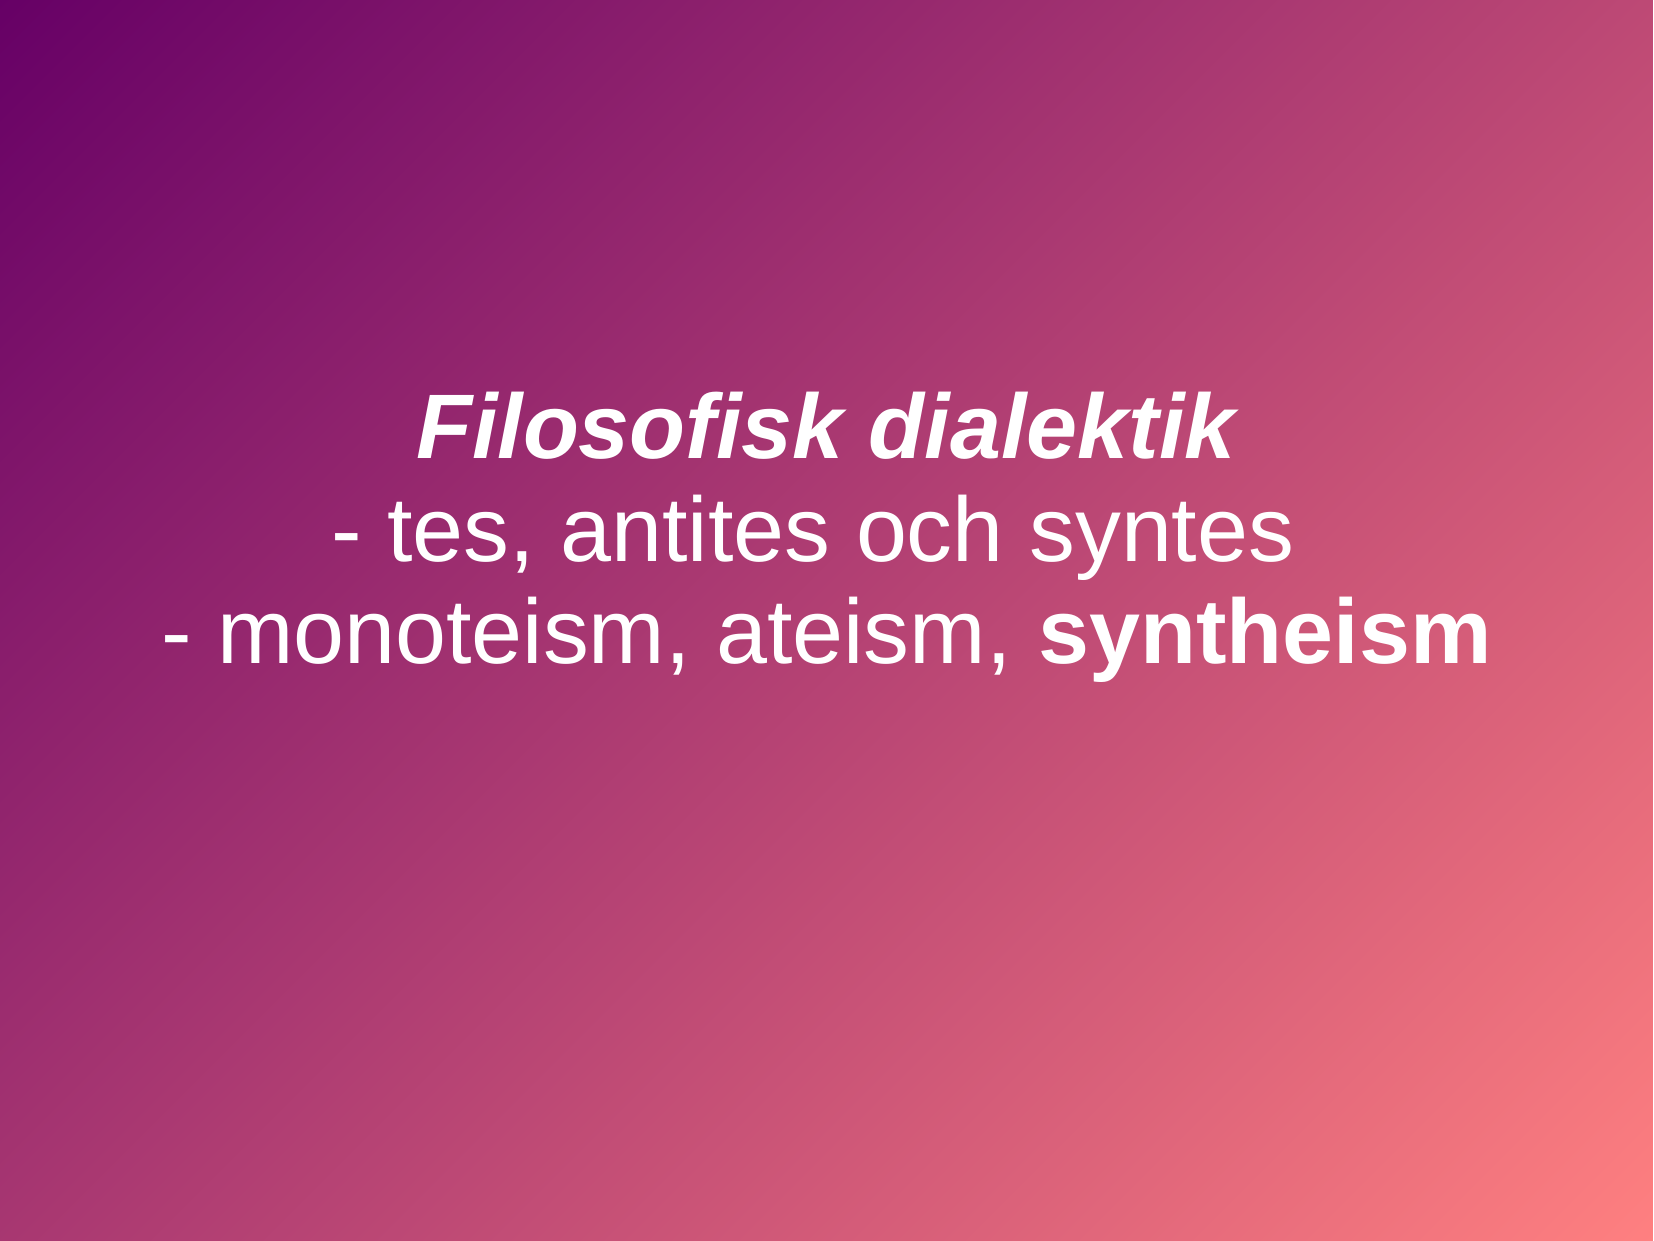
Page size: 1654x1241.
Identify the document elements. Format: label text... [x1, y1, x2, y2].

subtitle Filosofisk dialektik - tes, antites och syntes - monoteism, ateism, syntheism [82, 49, 1571, 1010]
